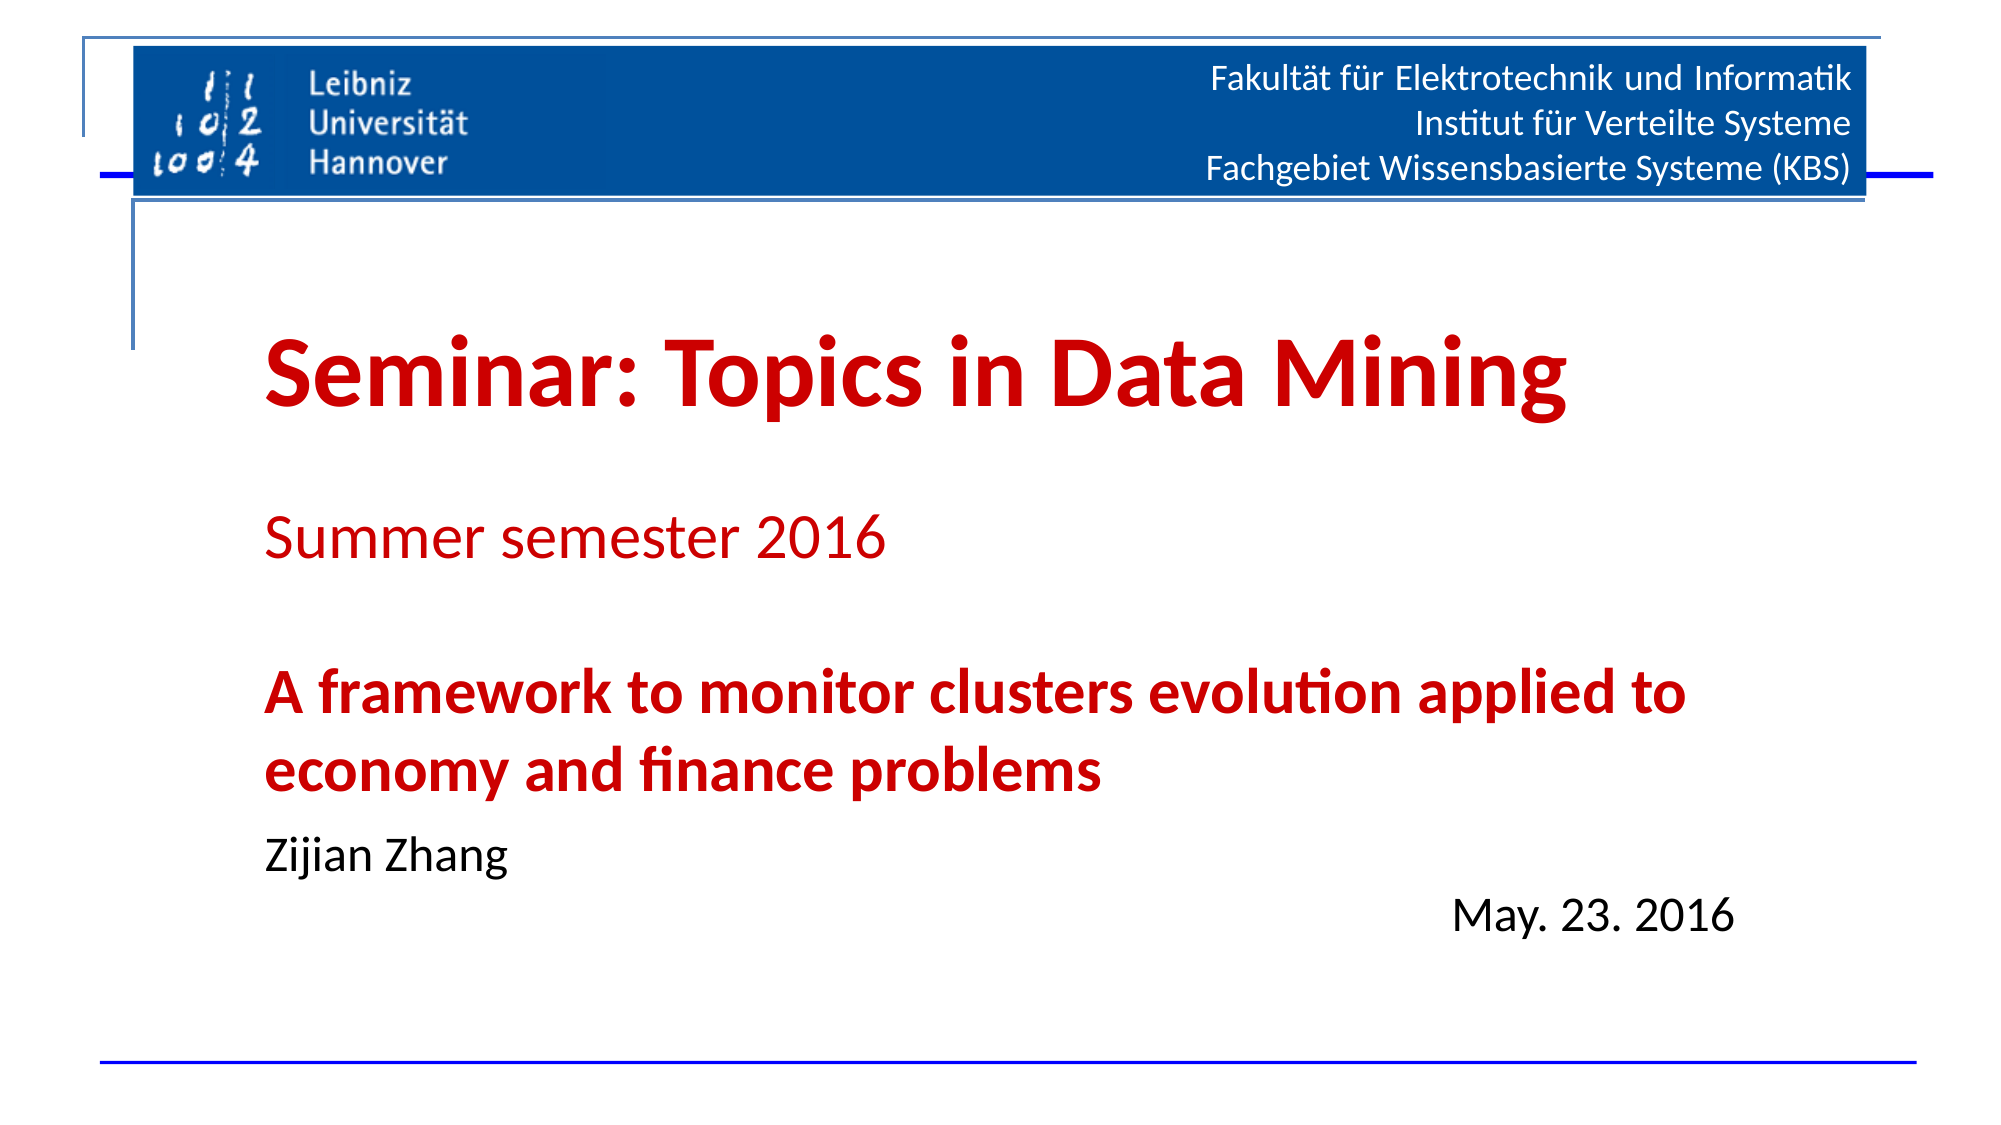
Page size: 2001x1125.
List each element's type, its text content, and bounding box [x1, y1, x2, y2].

text_box Fakultät für Elektrotechnik und Informatik Institut für Verteilte Systeme Fachgebiet Wissensbasierte Systeme (KBS) [133, 45, 1867, 196]
picture [137, 54, 606, 189]
text_box Zijian Zhang May. 23. 2016 [249, 814, 1750, 1086]
text_box Seminar: Topics in Data Mining Summer semester 2016 A framework to monitor clusters evolution applied to economy and finance problems [249, 296, 1750, 689]
